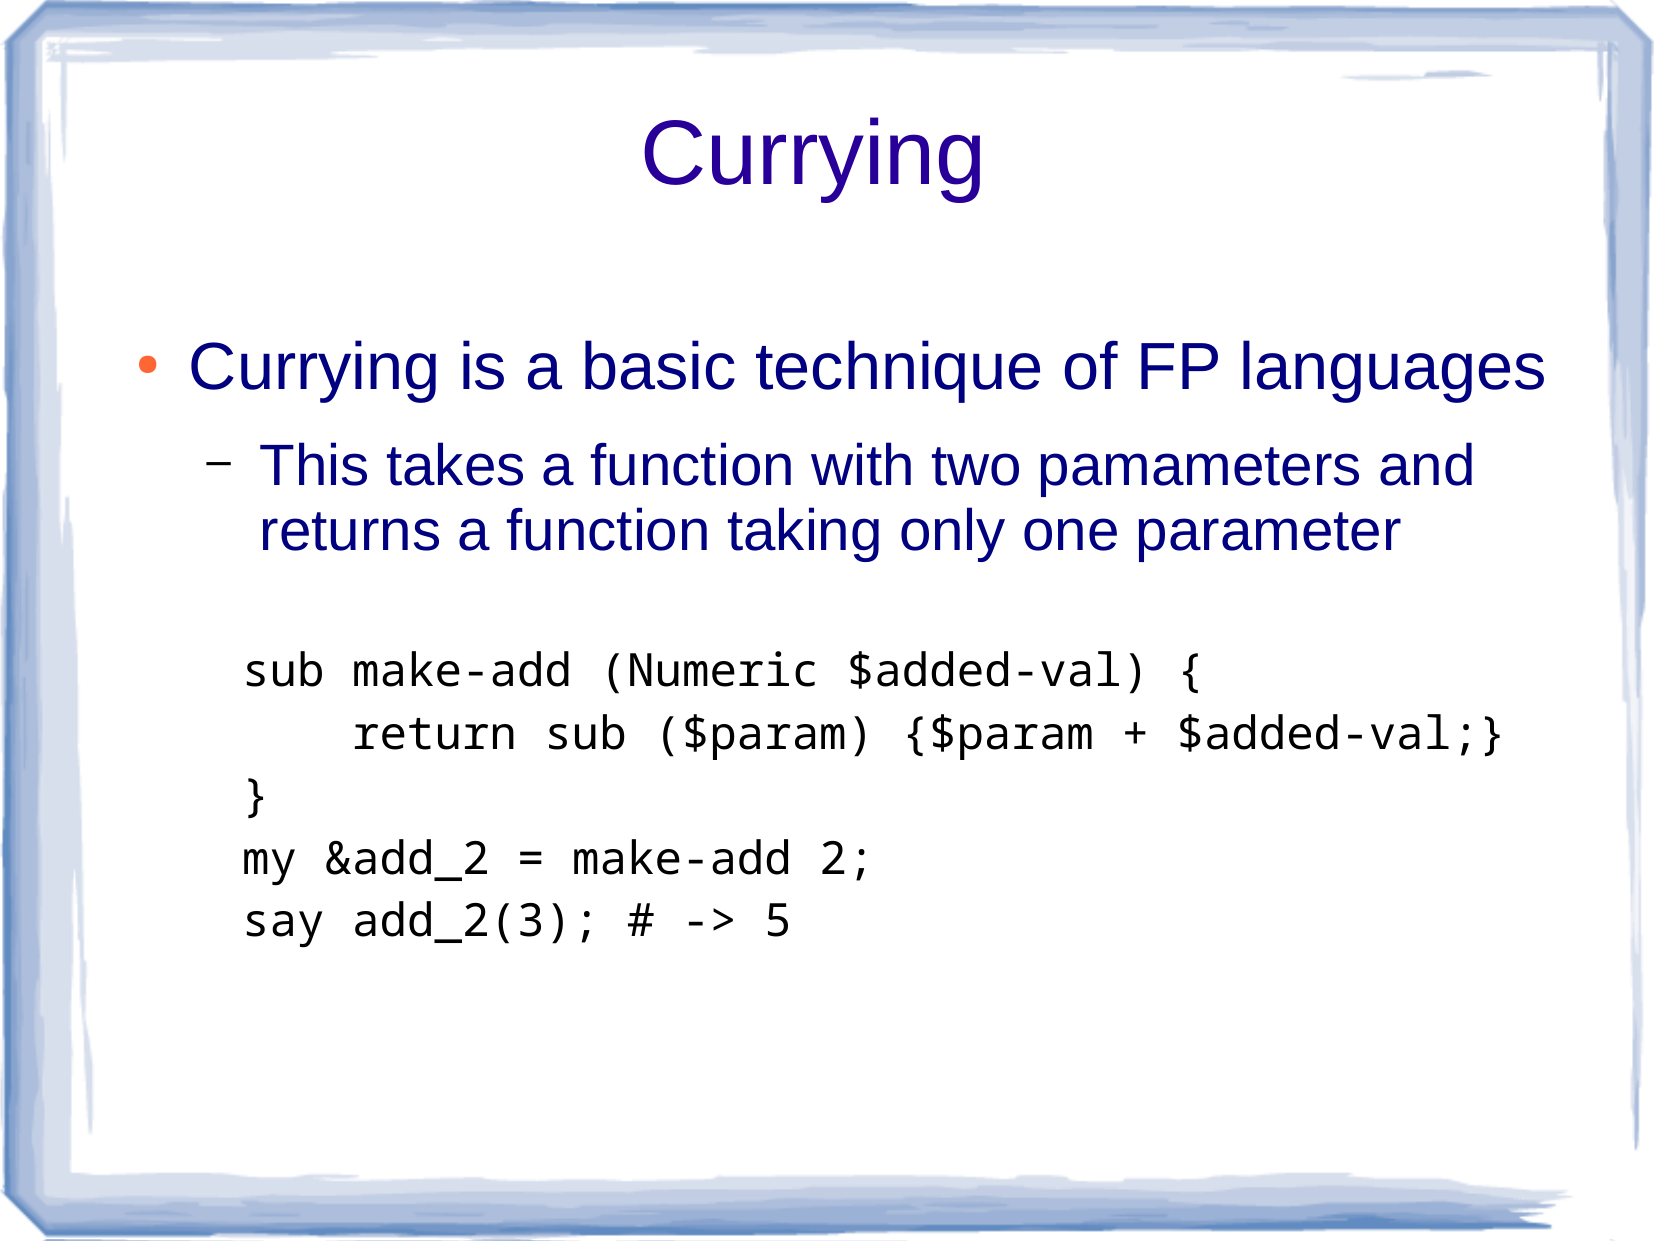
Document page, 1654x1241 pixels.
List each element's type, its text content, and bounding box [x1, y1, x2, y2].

list Currying is a basic technique of FP languages This takes a function with two pamameters and returns a function taking only one parameter sub make-add (Numeric $added-val) { return sub ($param) {$param + $added-val;} } my &add_2 = make-add 2; say add_2(3); # -> 5 [118, 224, 1571, 1155]
picture [0, 0, 1654, 1241]
title Currying [82, 49, 1571, 257]
